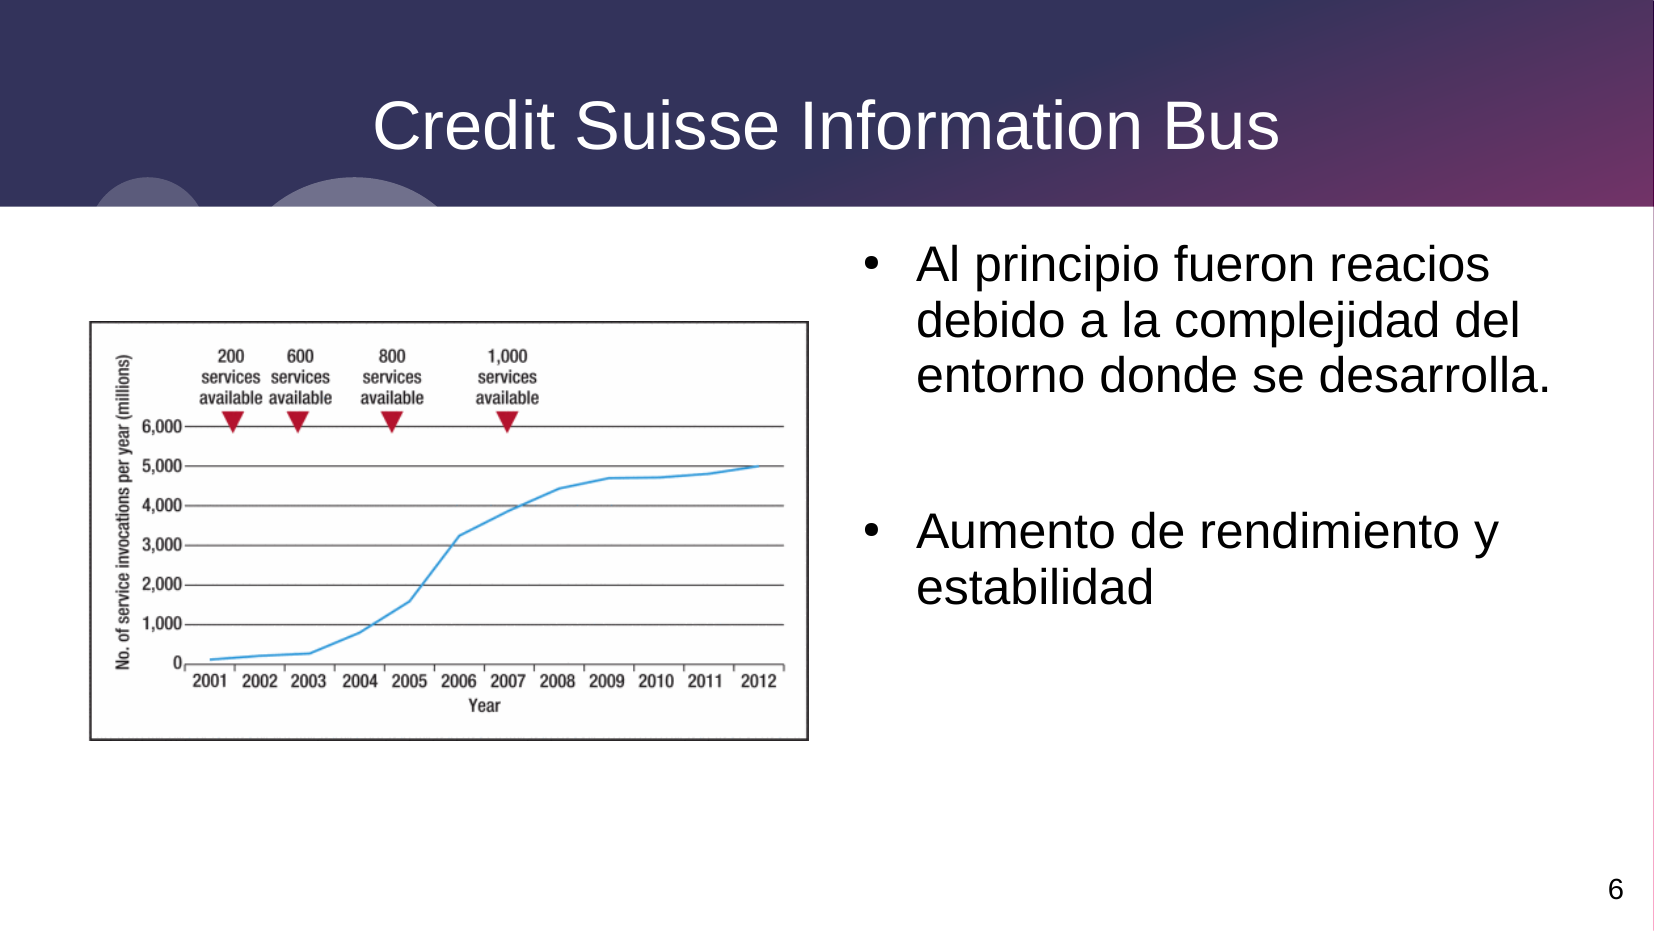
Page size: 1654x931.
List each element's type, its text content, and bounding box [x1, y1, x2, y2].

list Al principio fueron reacios debido a la complejidad del entorno donde se desarrolla. Aumento de rendimiento y estabilidad [845, 236, 1566, 827]
title Credit Suisse Information Bus [88, 44, 1565, 207]
picture [88, 321, 809, 742]
